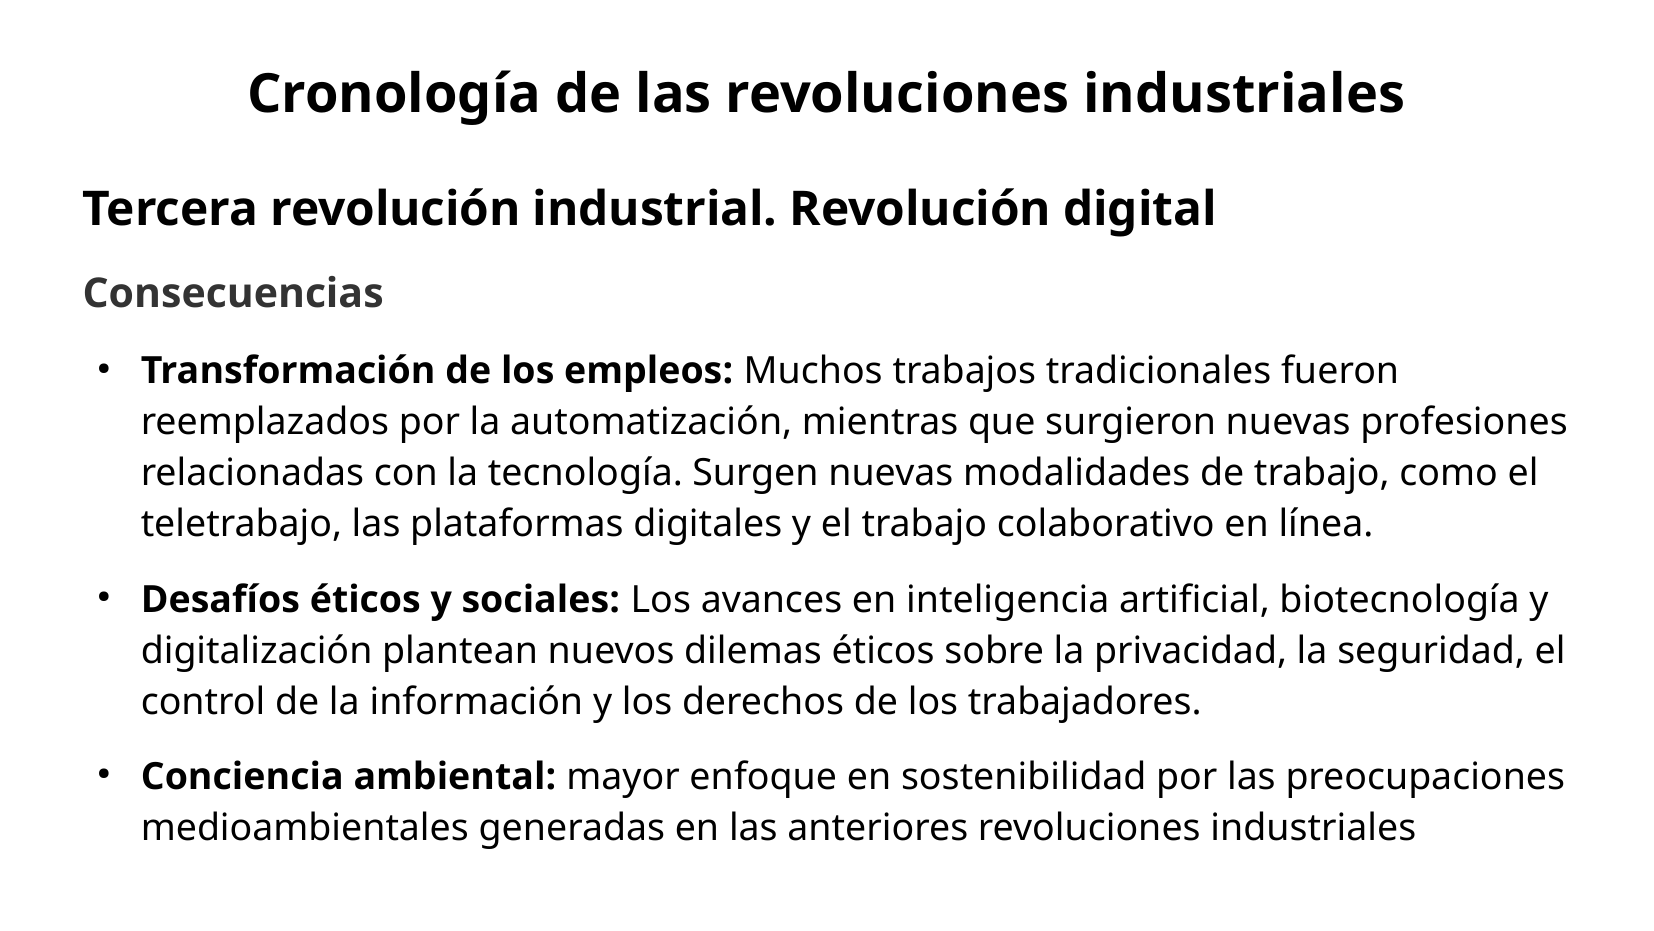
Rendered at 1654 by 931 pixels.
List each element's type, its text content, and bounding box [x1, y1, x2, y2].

list Tercera revolución industrial. Revolución digital Consecuencias Transformación de los empleos: Muchos trabajos tradicionales fueron reemplazados por la automatización, mientras que surgieron nuevas profesiones relacionadas con la tecnología. Surgen nuevas modalidades de trabajo, como el teletrabajo, las plataformas digitales y el trabajo colaborativo en línea. Desafíos éticos y sociales: Los avances en inteligencia artificial, biotecnología y digitalización plantean nuevos dilemas éticos sobre la privacidad, la seguridad, el control de la información y los derechos de los trabajadores. Conciencia ambiental: mayor enfoque en sostenibilidad por las preocupaciones medioambientales generadas en las anteriores revoluciones industriales [82, 174, 1571, 869]
title Cronología de las revoluciones industriales [82, 13, 1571, 169]
